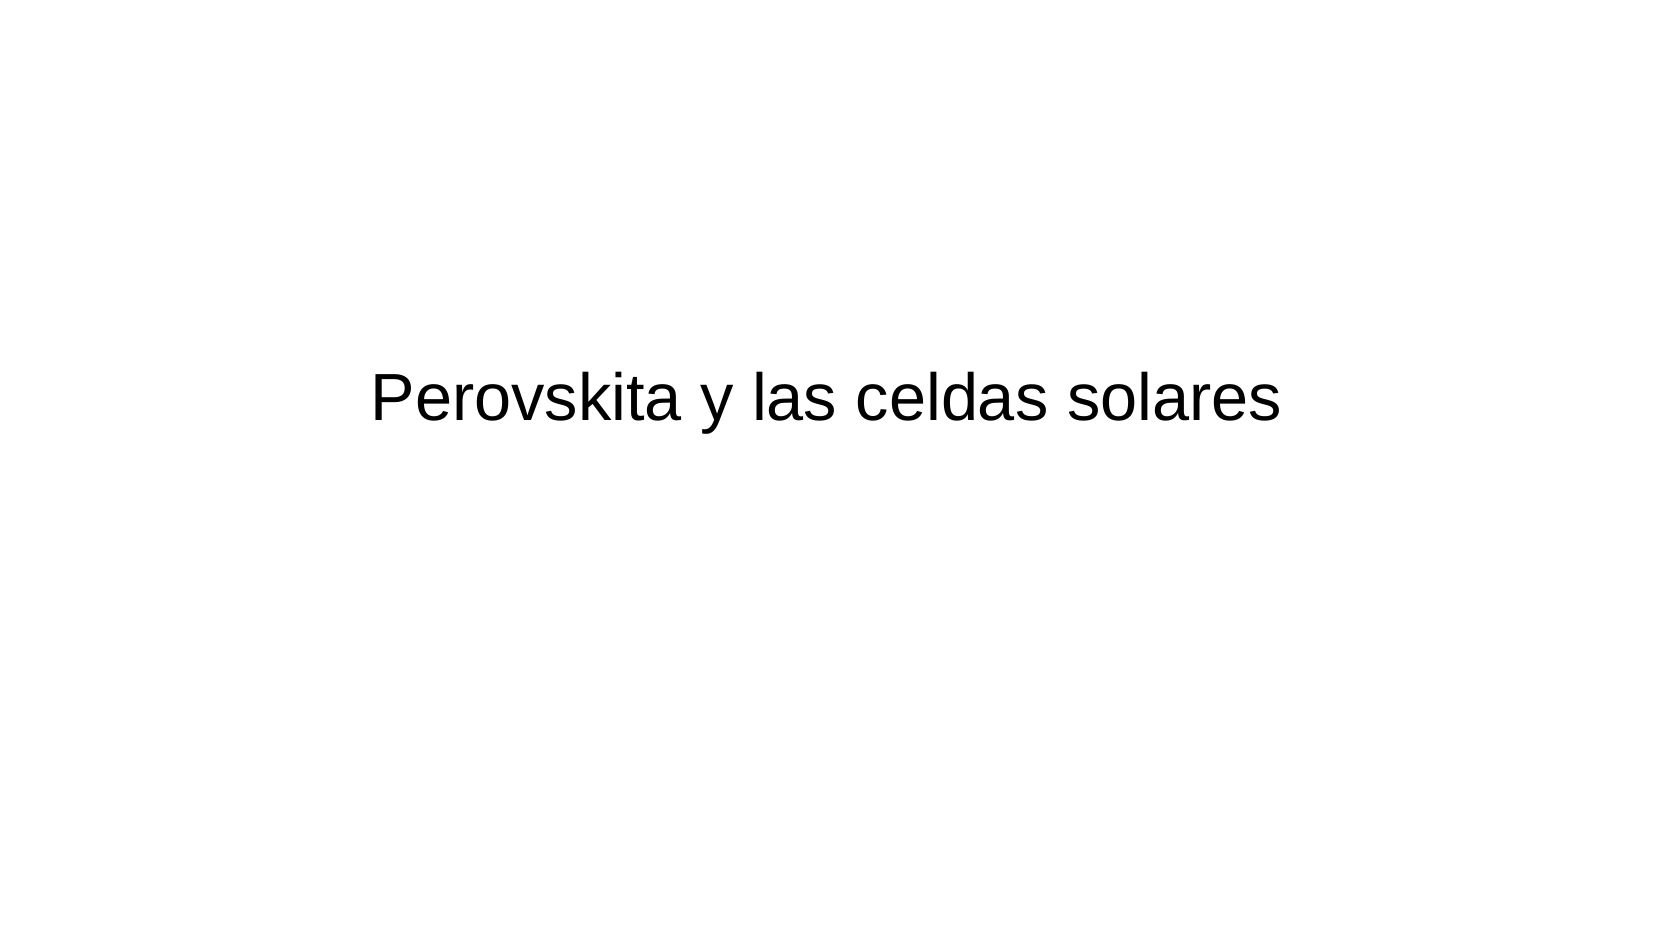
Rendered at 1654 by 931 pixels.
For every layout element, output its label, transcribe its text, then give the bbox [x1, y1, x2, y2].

subtitle Perovskita y las celdas solares [82, 37, 1571, 757]
